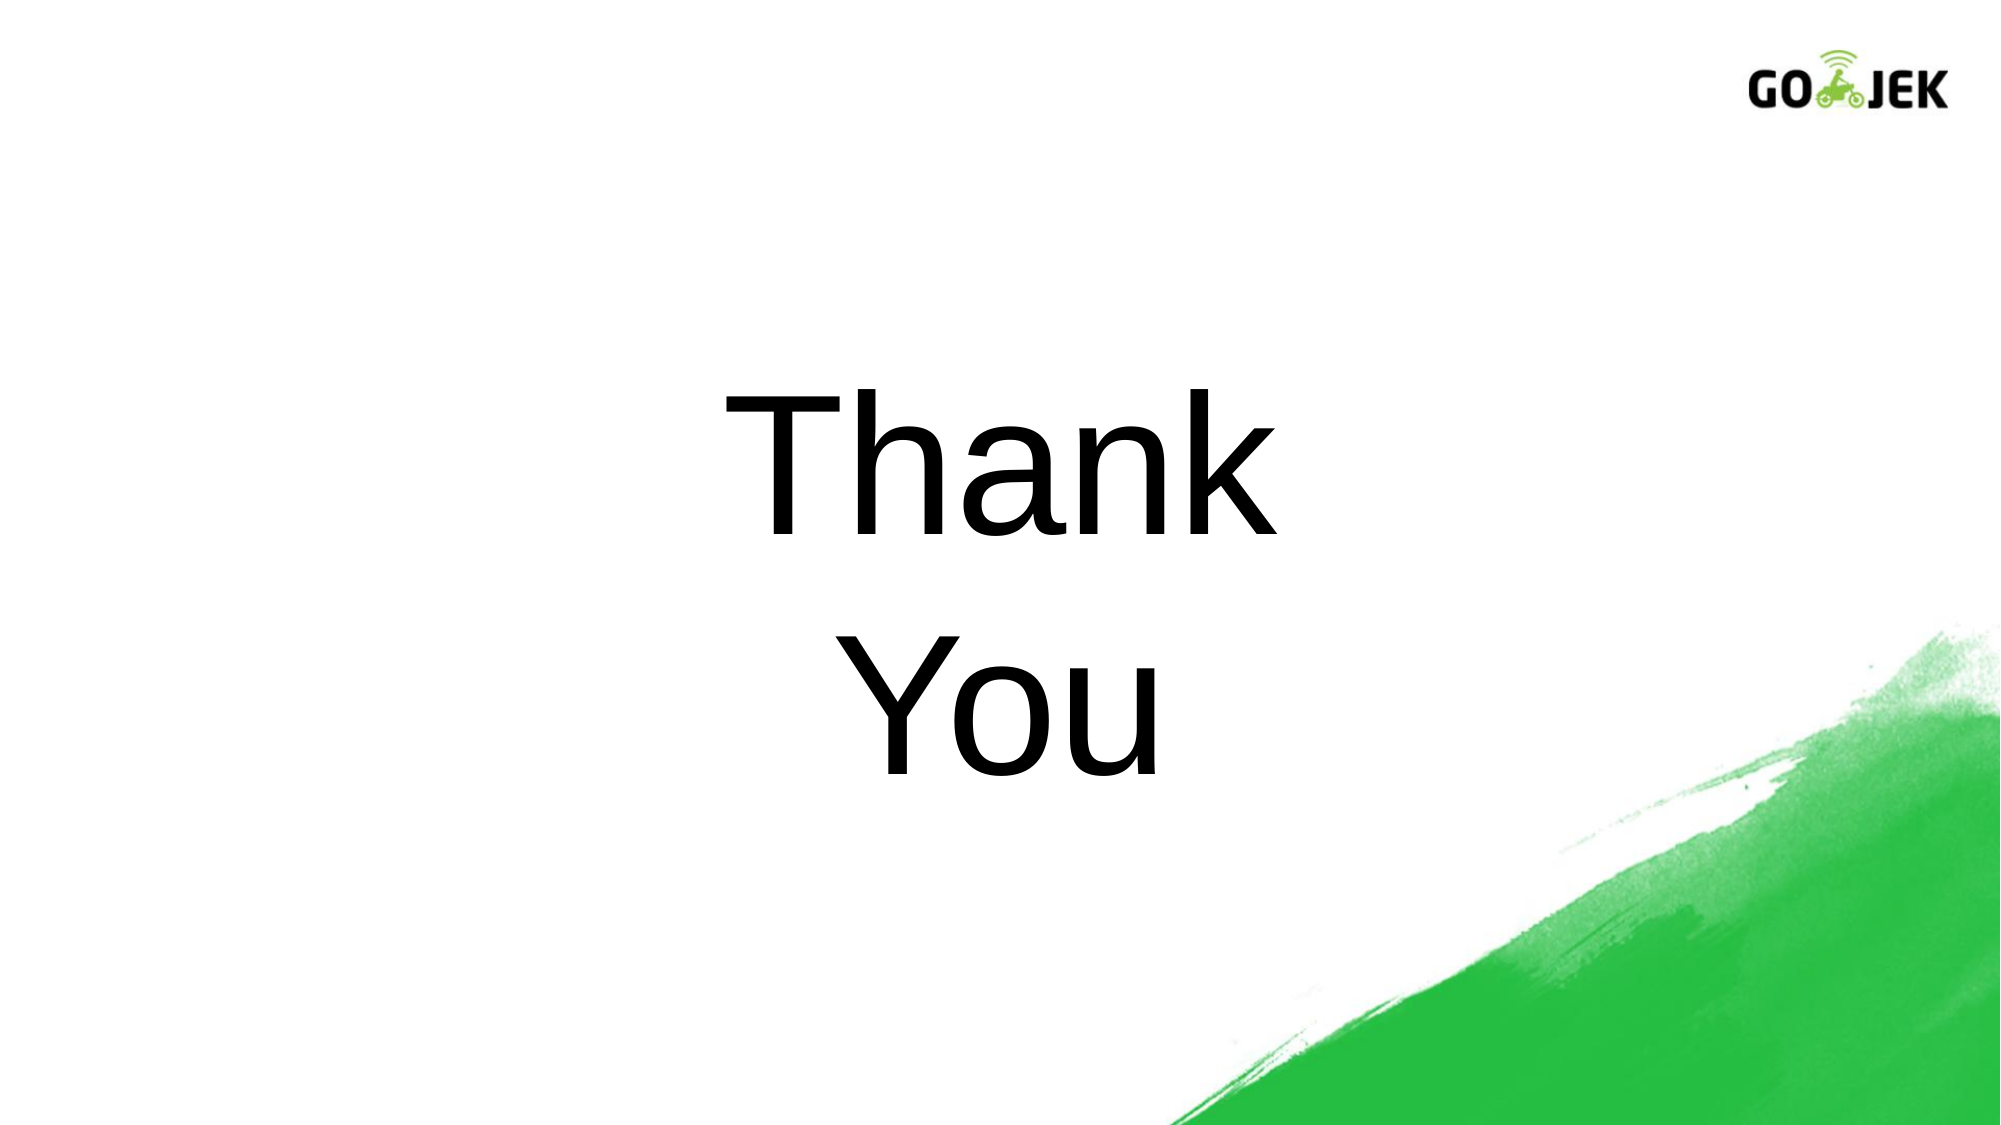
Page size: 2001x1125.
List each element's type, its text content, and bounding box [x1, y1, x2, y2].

text_box Thank You [617, 319, 1383, 647]
picture [0, 0, 2000, 1125]
